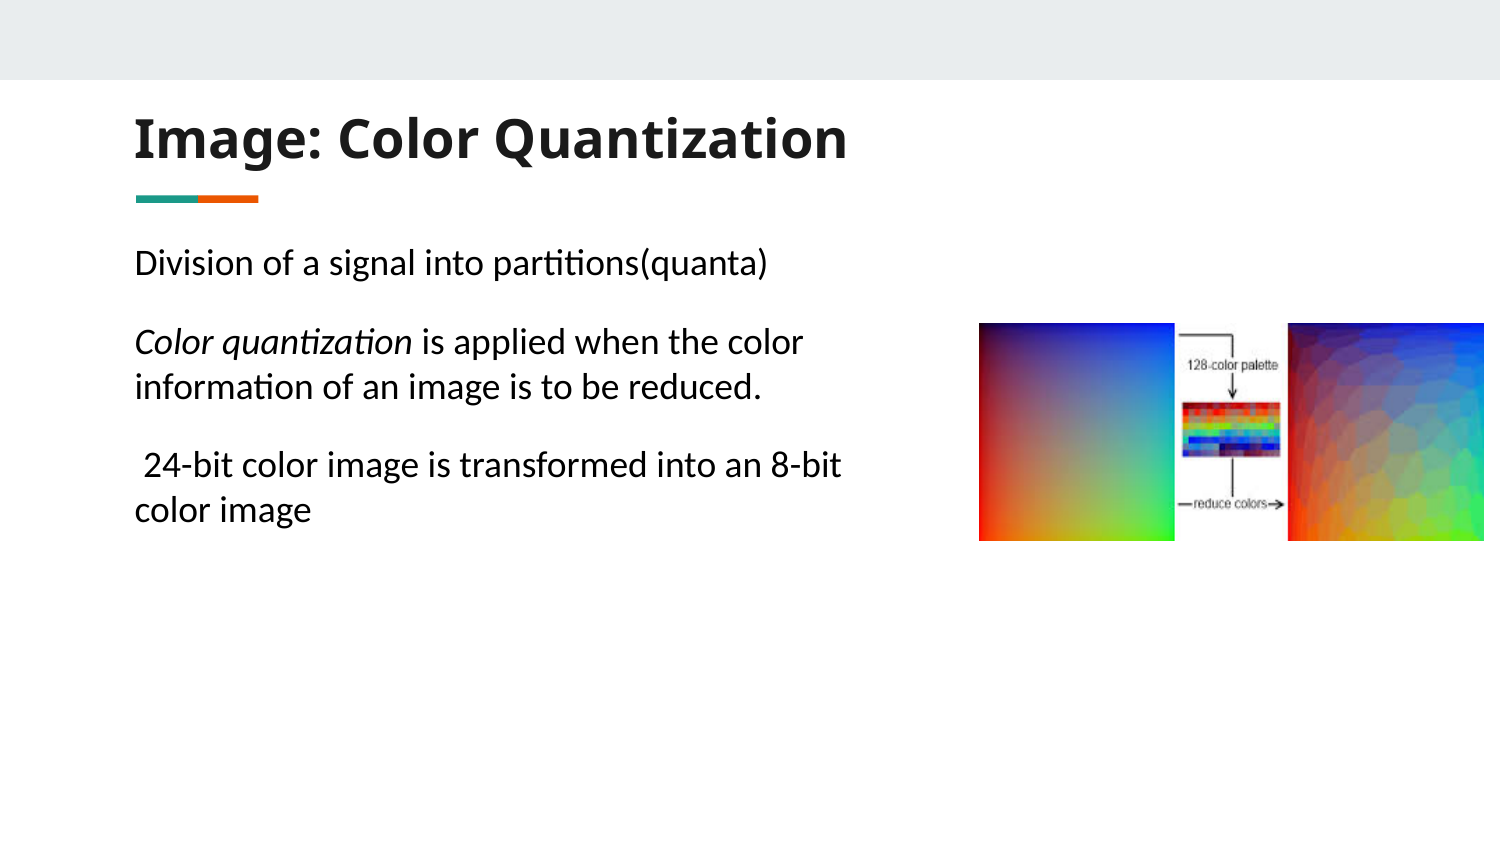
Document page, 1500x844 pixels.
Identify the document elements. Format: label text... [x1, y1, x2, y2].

title Image: Color Quantization [119, 89, 1234, 224]
picture [979, 323, 1484, 541]
list Division of a signal into partitions(quanta) Color quantization is applied when the color information of an image is to be reduced. 24-bit color image is transformed into an 8-bit color image [119, 223, 902, 814]
